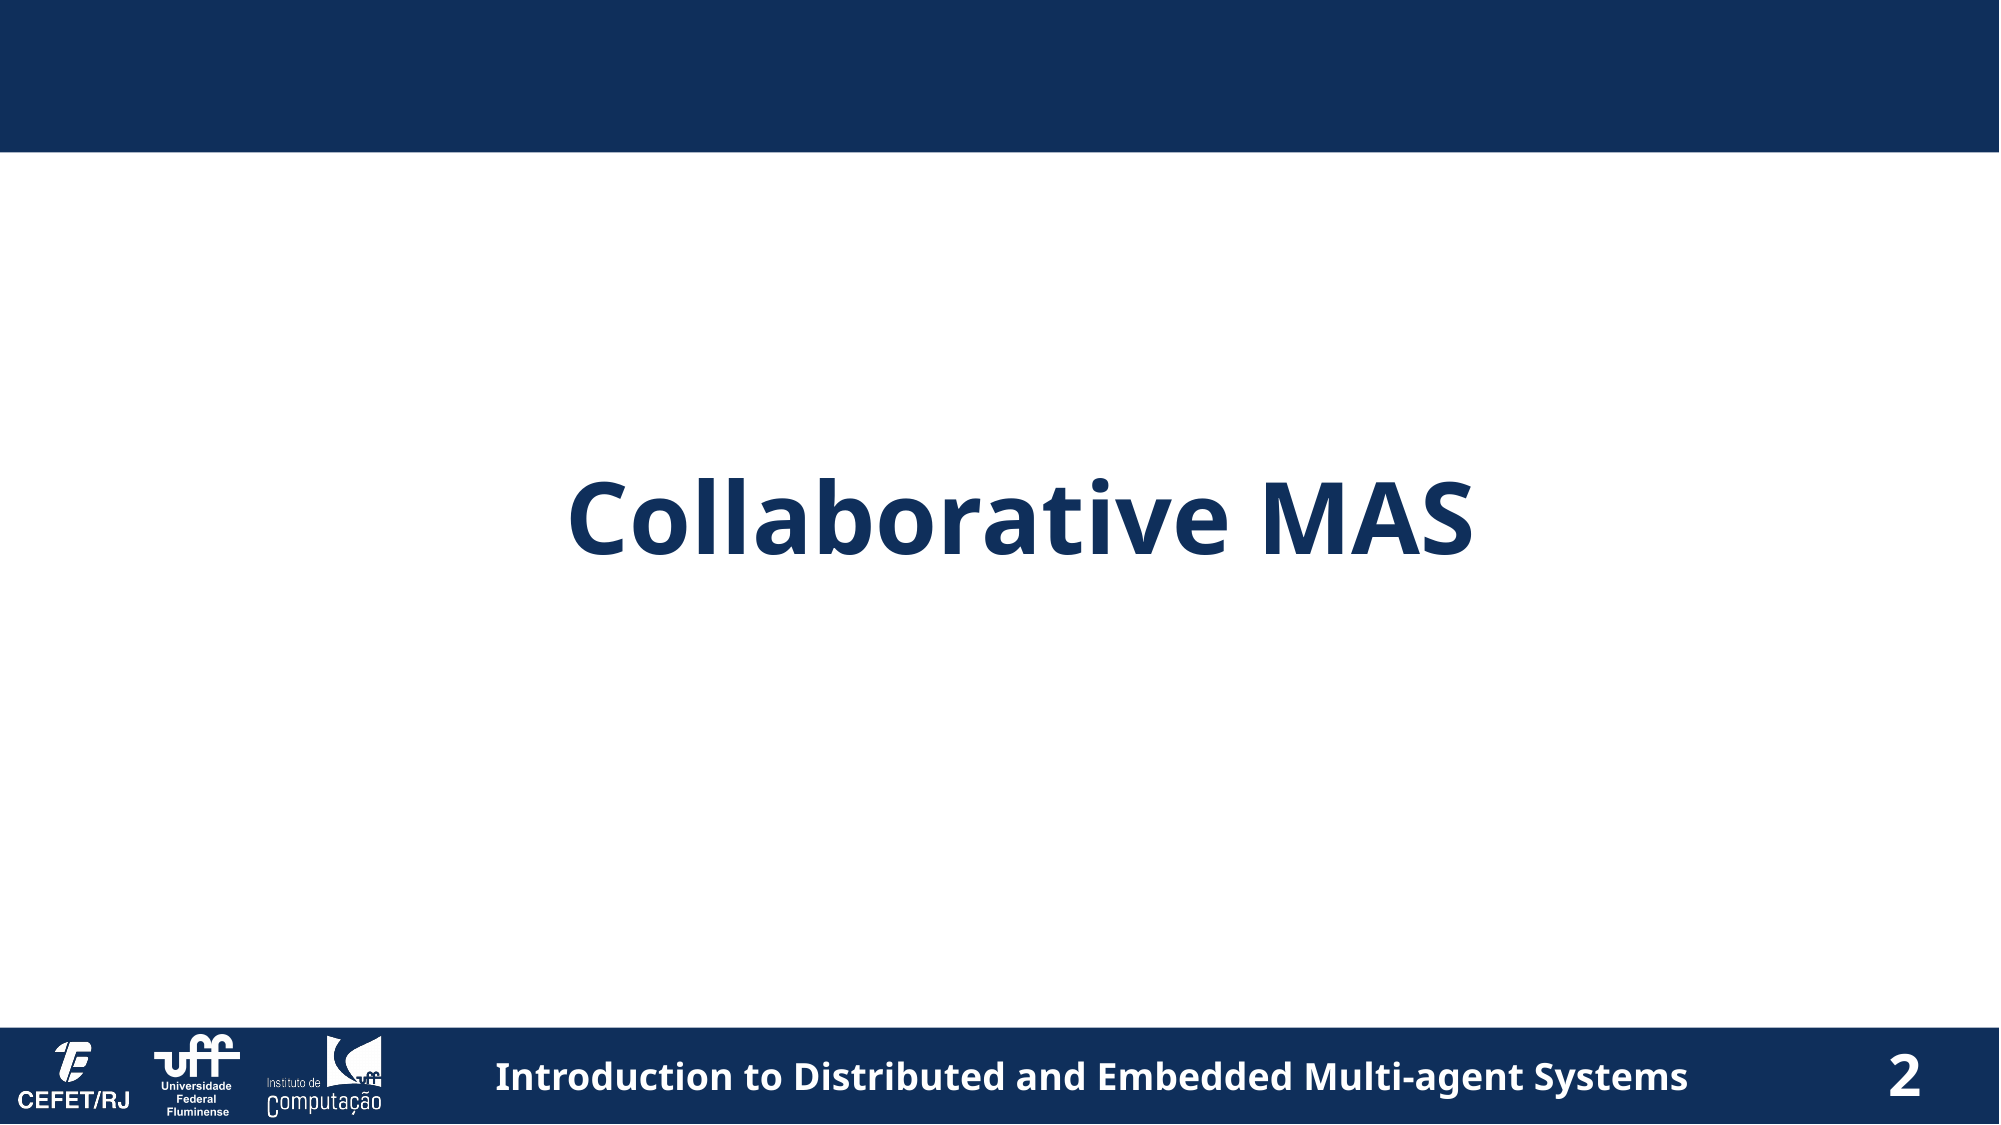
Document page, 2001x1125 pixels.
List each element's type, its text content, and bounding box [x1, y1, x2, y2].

picture [18, 1021, 129, 1125]
picture [265, 1033, 383, 1118]
text_box Collaborative MAS [224, 447, 1819, 582]
picture [153, 1033, 241, 1121]
